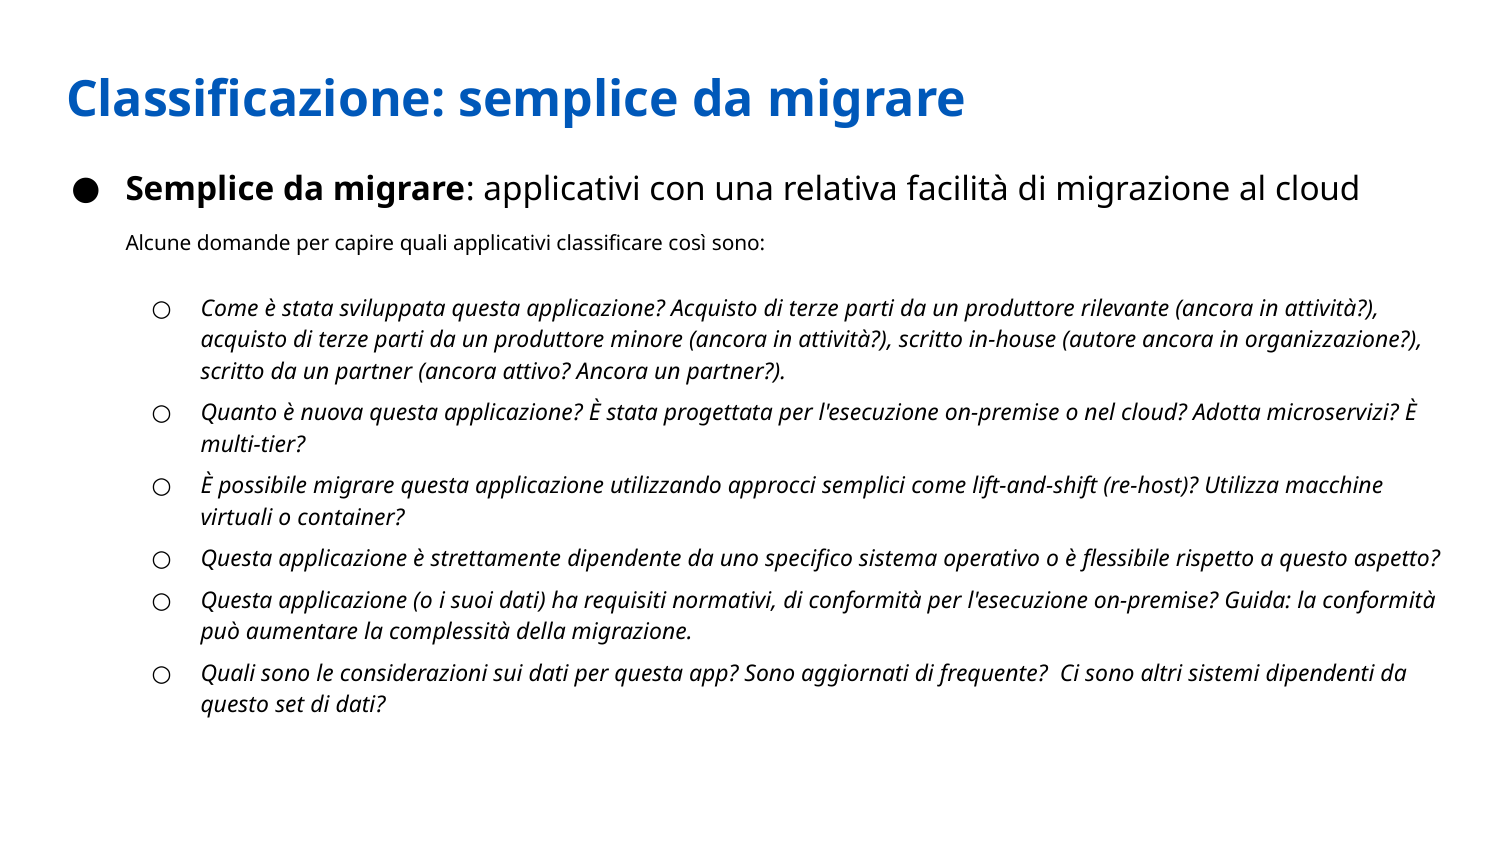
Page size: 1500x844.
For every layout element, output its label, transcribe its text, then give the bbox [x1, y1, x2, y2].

title Classificazione: semplice da migrare [51, 51, 1449, 146]
text_box Semplice da migrare: applicativi con una relativa facilità di migrazione al cloud Alcune domande per capire quali applicativi classificare così sono: Come è stata sviluppata questa applicazione? Acquisto di terze parti da un produttore rilevante (ancora in attività?), acquisto di terze parti da un produttore minore (ancora in attività?), scritto in-house (autore ancora in organizzazione?), scritto da un partner (ancora attivo? Ancora un partner?). Quanto è nuova questa applicazione? È stata progettata per l'esecuzione on-premise o nel cloud? Adotta microservizi? È multi-tier? È possibile migrare questa applicazione utilizzando approcci semplici come lift-and-shift (re-host)? Utilizza macchine virtuali o container? Questa applicazione è strettamente dipendente da uno specifico sistema operativo o è flessibile rispetto a questo aspetto? Questa applicazione (o i suoi dati) ha requisiti normativi, di conformità per l'esecuzione on-premise? Guida: la conformità può aumentare la complessità della migrazione. Quali sono le considerazioni sui dati per questa app? Sono aggiornati di frequente? Ci sono altri sistemi dipendenti da questo set di dati? [35, 152, 1465, 795]
